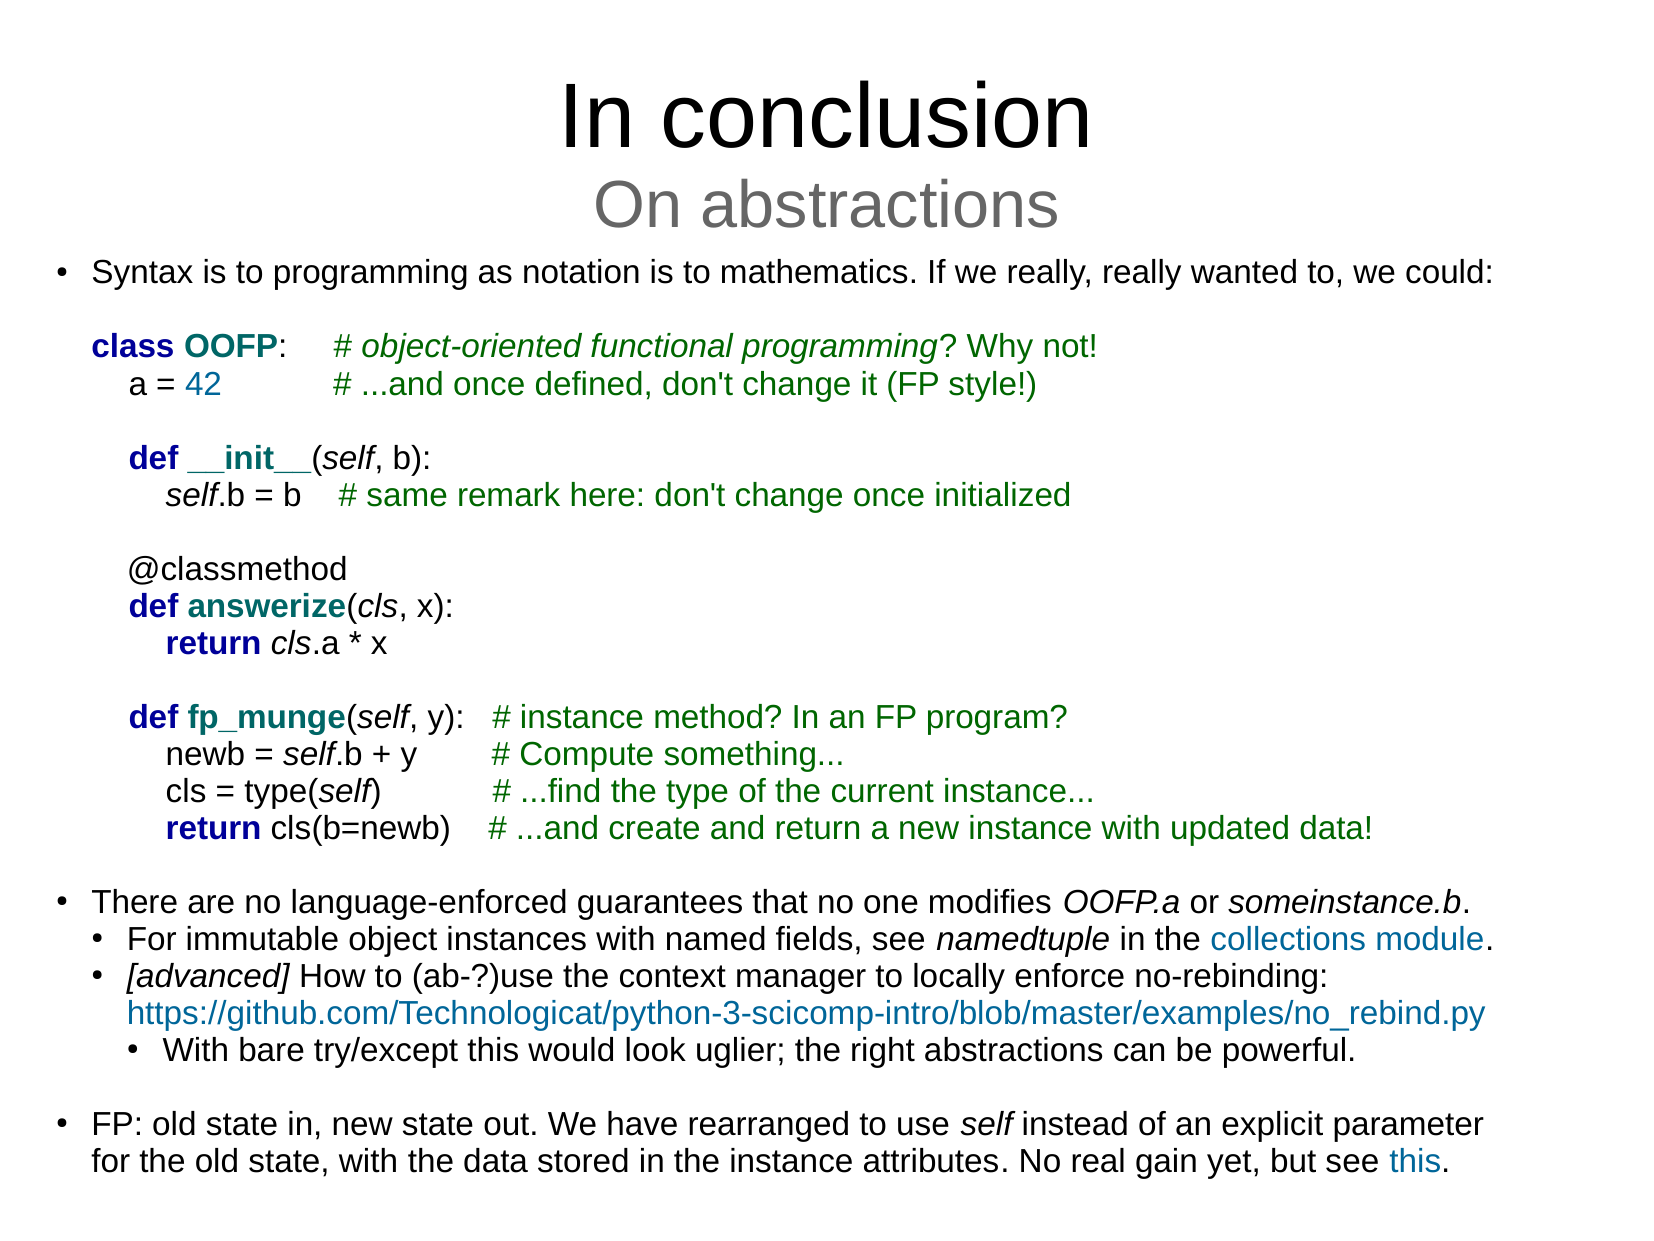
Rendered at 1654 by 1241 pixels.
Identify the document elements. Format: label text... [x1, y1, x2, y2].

text_box Syntax is to programming as notation is to mathematics. If we really, really wanted to, we could: class OOFP: # object-oriented functional programming? Why not! a = 42 # ...and once defined, don't change it (FP style!) def __init__(self, b): self.b = b # same remark here: don't change once initialized @classmethod def answerize(cls, x): return cls.a * x def fp_munge(self, y): # instance method? In an FP program? newb = self.b + y # Compute something... cls = type(self) # ...find the type of the current instance... return cls(b=newb) # ...and create and return a new instance with updated data! There are no language-enforced guarantees that no one modifies OOFP.a or someinstance.b. For immutable object instances with named fields, see namedtuple in the collections module. [advanced] How to (ab-?)use the context manager to locally enforce no-rebinding: https://github.com/Technologicat/python-3-scicomp-intro/blob/master/examples/no_rebind.py With bare try/except this would look uglier; the right abstractions can be powerful. FP: old state in, new state out. We have rearranged to use self instead of an explicit parameter for the old state, with the data stored in the instance attributes. No real gain yet, but see this. [41, 246, 1519, 1199]
title In conclusion On abstractions [82, 49, 1571, 257]
